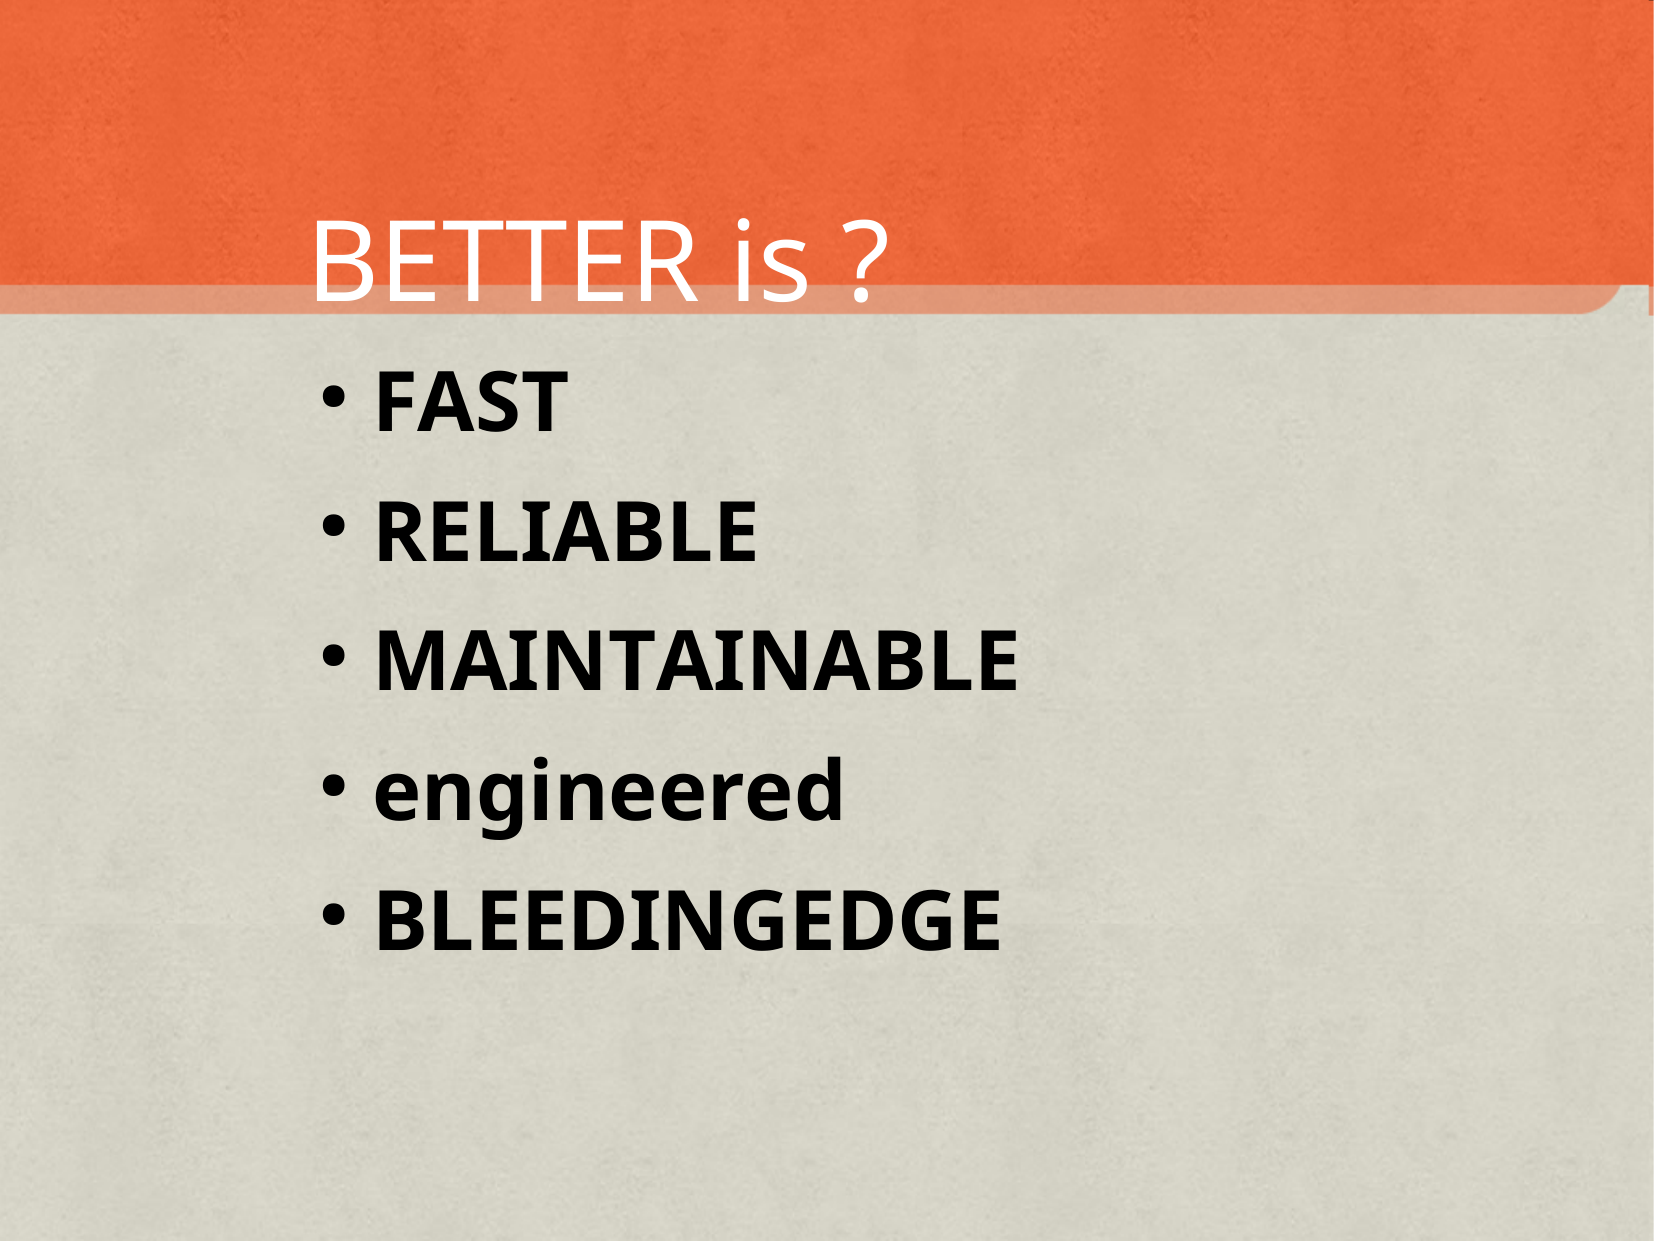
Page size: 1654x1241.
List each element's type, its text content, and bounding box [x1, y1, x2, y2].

title BETTER is ? [306, 189, 1654, 317]
list FAST RELIABLE MAINTAINABLE engineered BLEEDINGEDGE [301, 348, 1548, 1068]
picture [0, 0, 1654, 1241]
